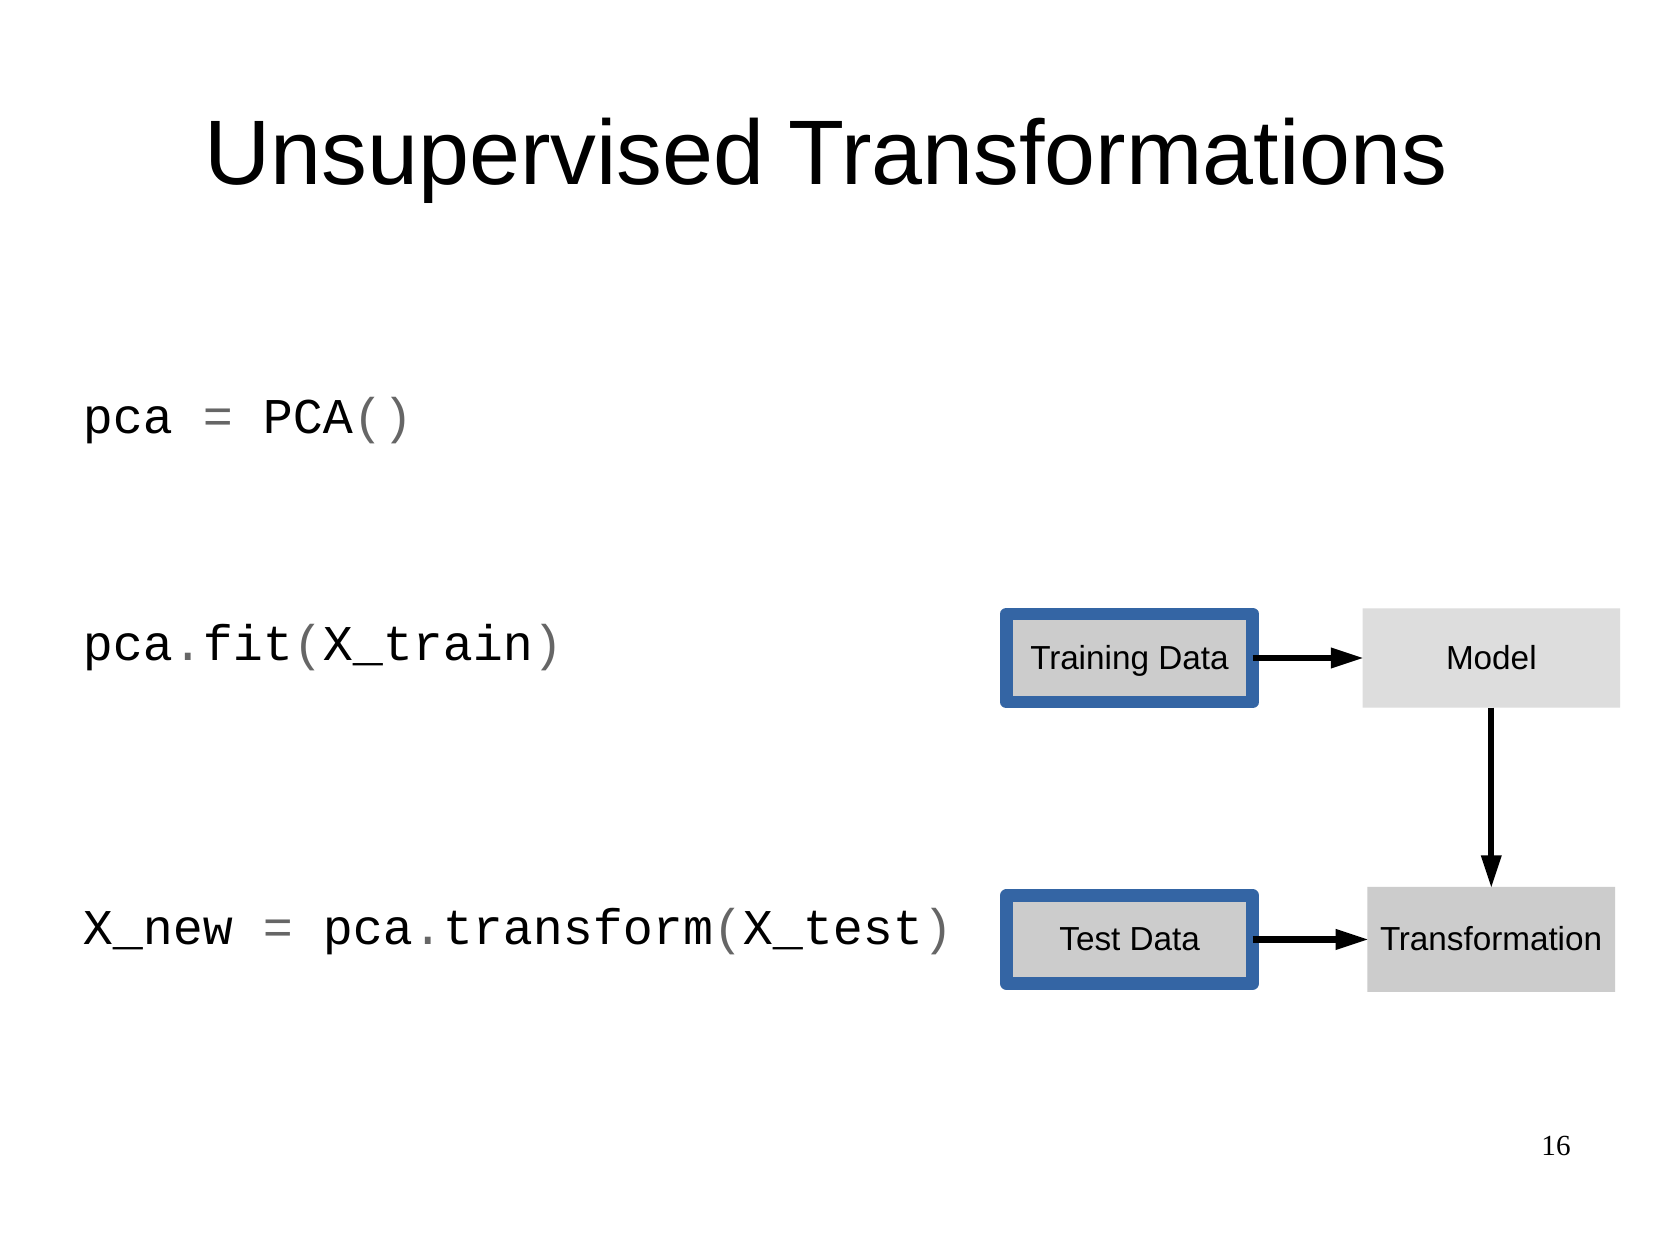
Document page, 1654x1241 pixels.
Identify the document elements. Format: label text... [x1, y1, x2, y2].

text_box pca = PCA() pca.fit(X_train) X_new = pca.transform(X_test) [82, 392, 1411, 1008]
title Unsupervised Transformations [82, 49, 1571, 257]
text_box Training Data [1006, 613, 1253, 703]
text_box Test Data [1006, 895, 1253, 984]
text_box Transformation [1367, 886, 1616, 992]
text_box Model [1362, 608, 1621, 708]
